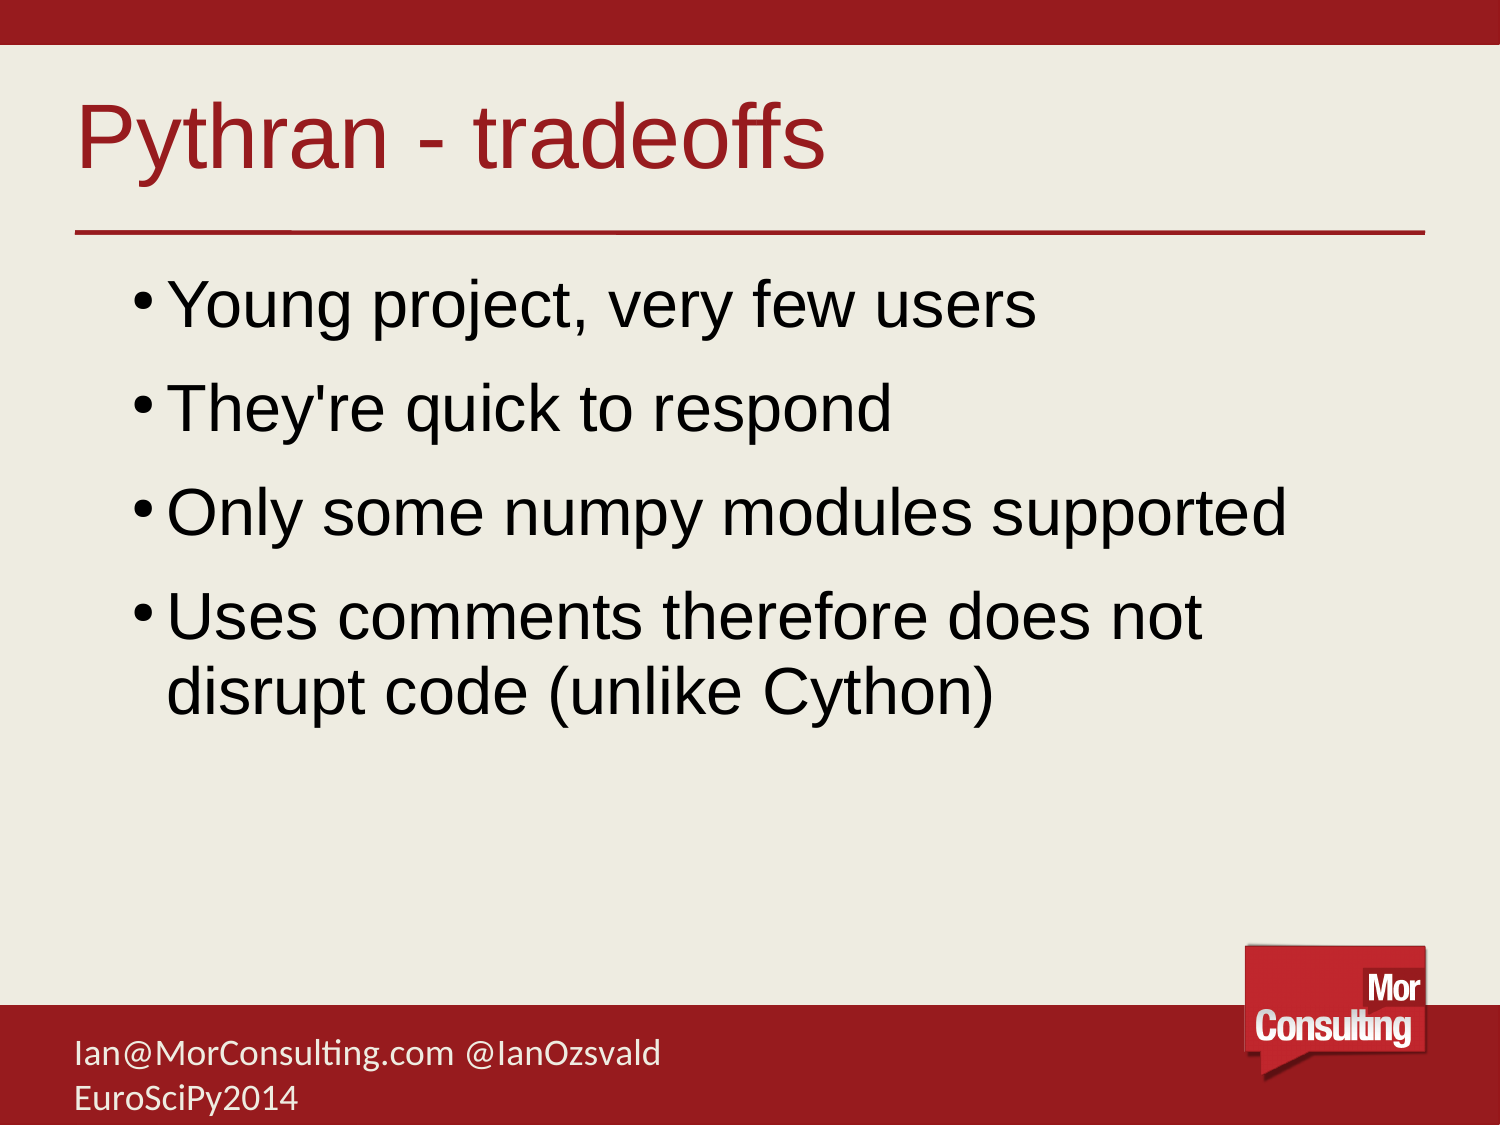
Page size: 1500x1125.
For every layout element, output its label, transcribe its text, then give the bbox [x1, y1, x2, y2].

list Young project, very few users They're quick to respond Only some numpy modules supported Uses comments therefore does not disrupt code (unlike Cython) [75, 263, 1395, 916]
picture [1230, 935, 1438, 1089]
title Pythran - tradeoffs [74, 44, 1425, 232]
